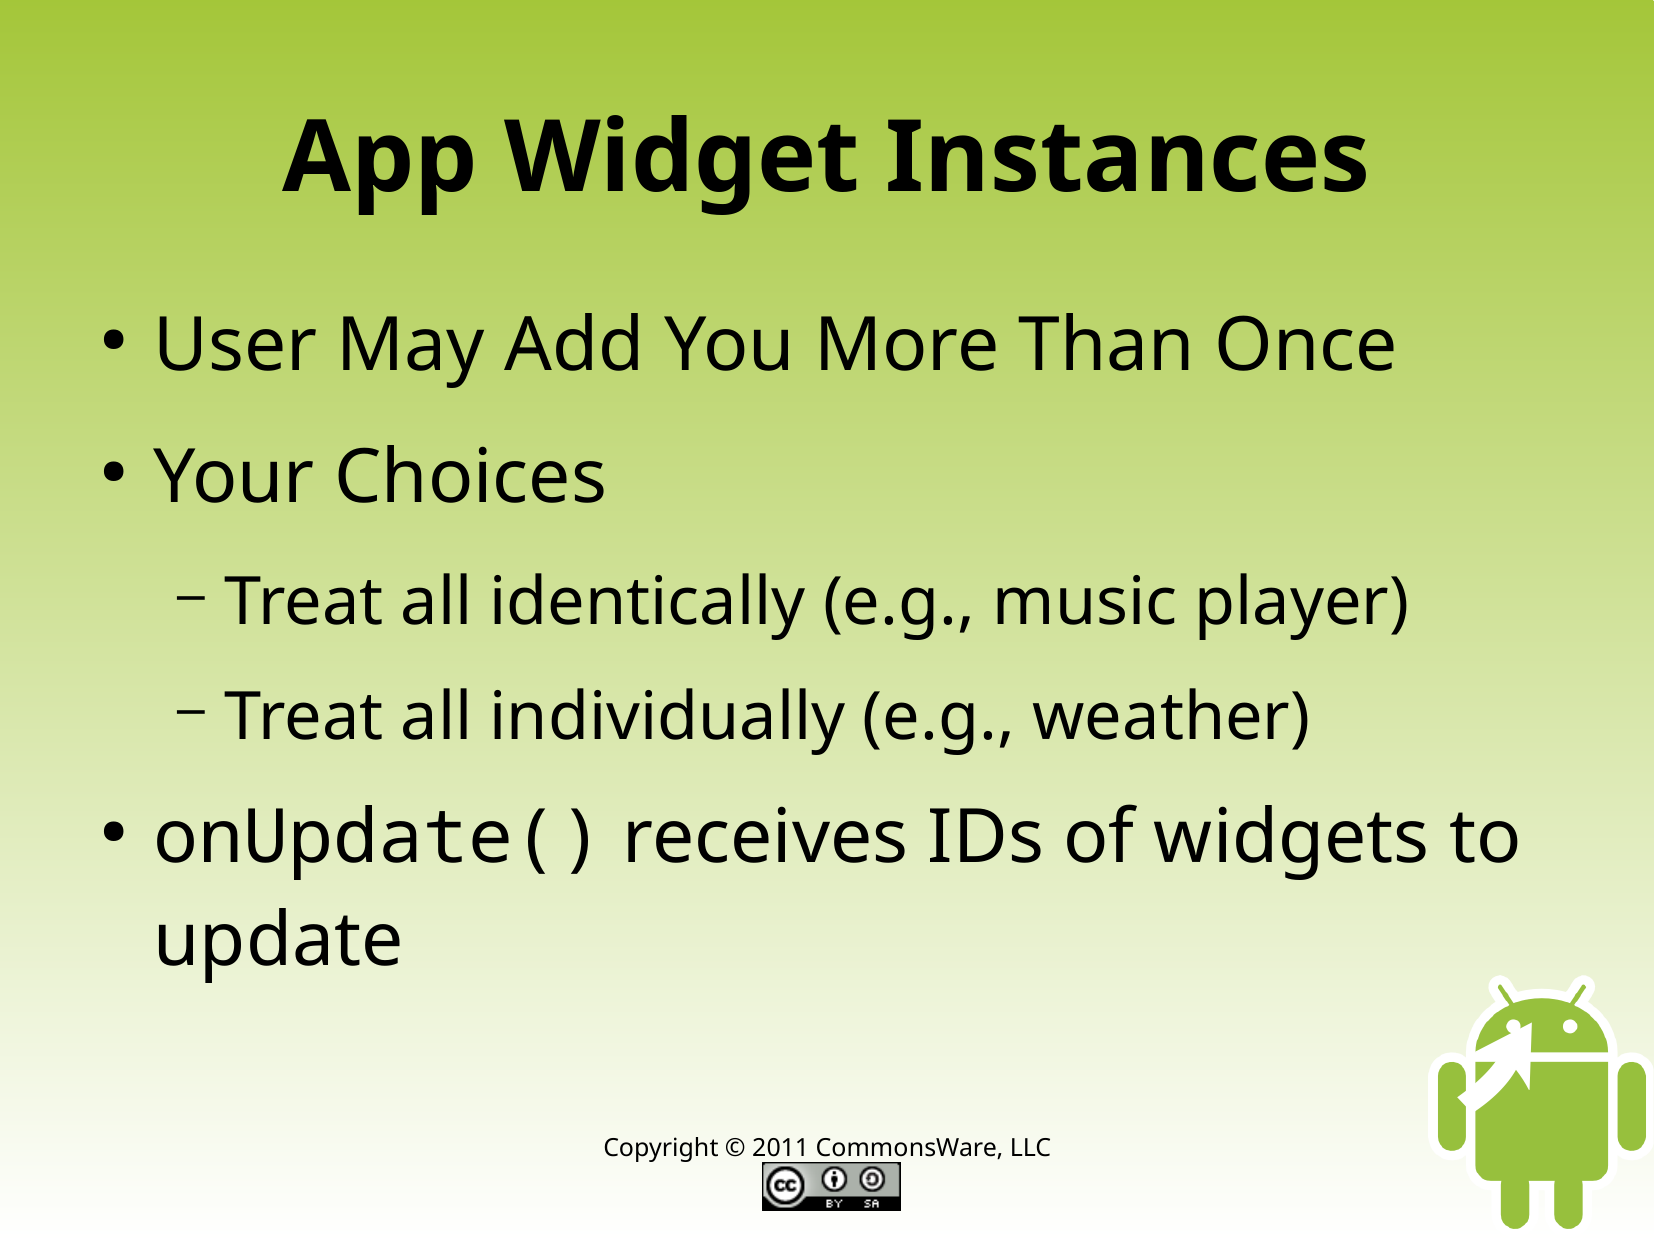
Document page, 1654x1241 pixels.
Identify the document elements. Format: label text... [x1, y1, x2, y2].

text_box  [1425, 998, 1576, 1164]
title App Widget Instances [82, 49, 1571, 257]
picture [1428, 975, 1654, 1238]
picture [762, 1162, 901, 1211]
list User May Add You More Than Once Your Choices Treat all identically (e.g., music player) Treat all individually (e.g., weather) onUpdate() receives IDs of widgets to update [82, 290, 1571, 1109]
